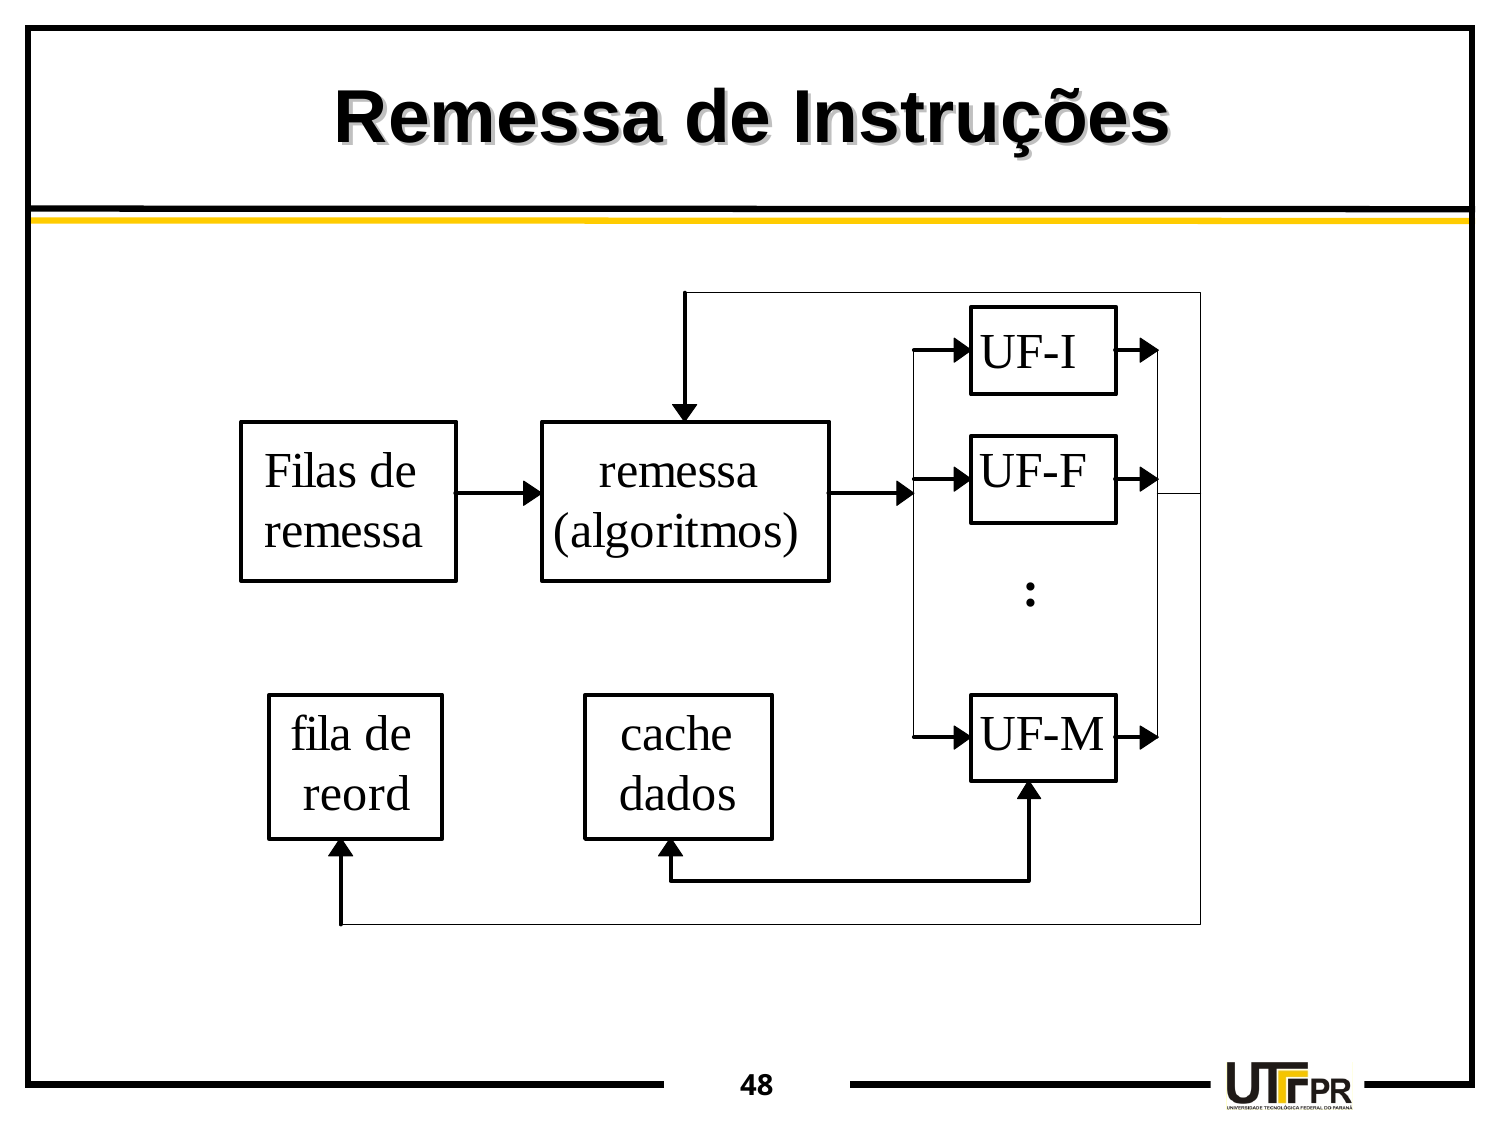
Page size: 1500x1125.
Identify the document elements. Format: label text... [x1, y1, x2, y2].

picture [1226, 1062, 1353, 1110]
title Remessa de Instruções [29, 74, 1477, 169]
chart [225, 262, 1276, 999]
